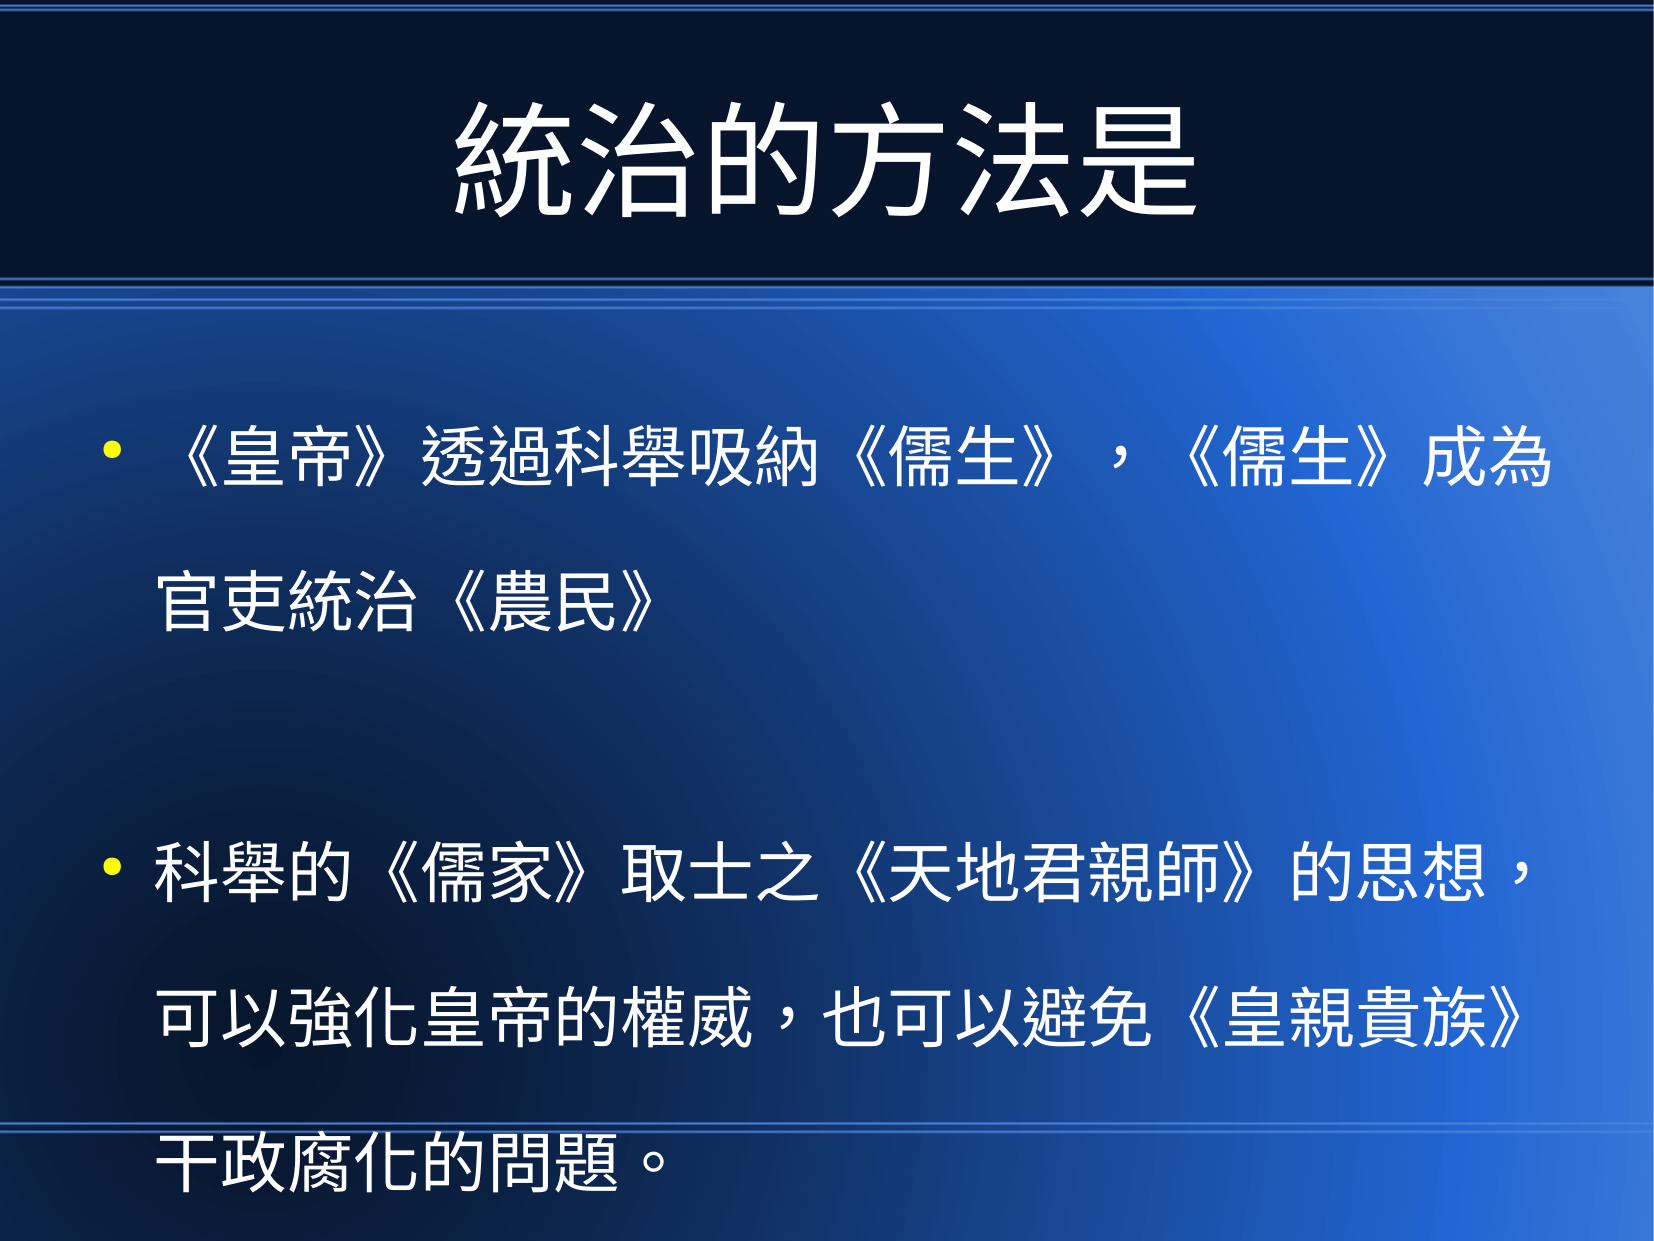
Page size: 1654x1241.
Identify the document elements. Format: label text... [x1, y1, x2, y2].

list 《皇帝》透過科舉吸納《儒生》，《儒生》成為官吏統治《農民》 科舉的《儒家》取士之《天地君親師》的思想，可以強化皇帝的權威，也可以避免《皇親貴族》干政腐化的問題。 [82, 355, 1571, 1241]
title 統治的方法是 [82, 49, 1571, 257]
picture [0, 0, 1654, 1241]
